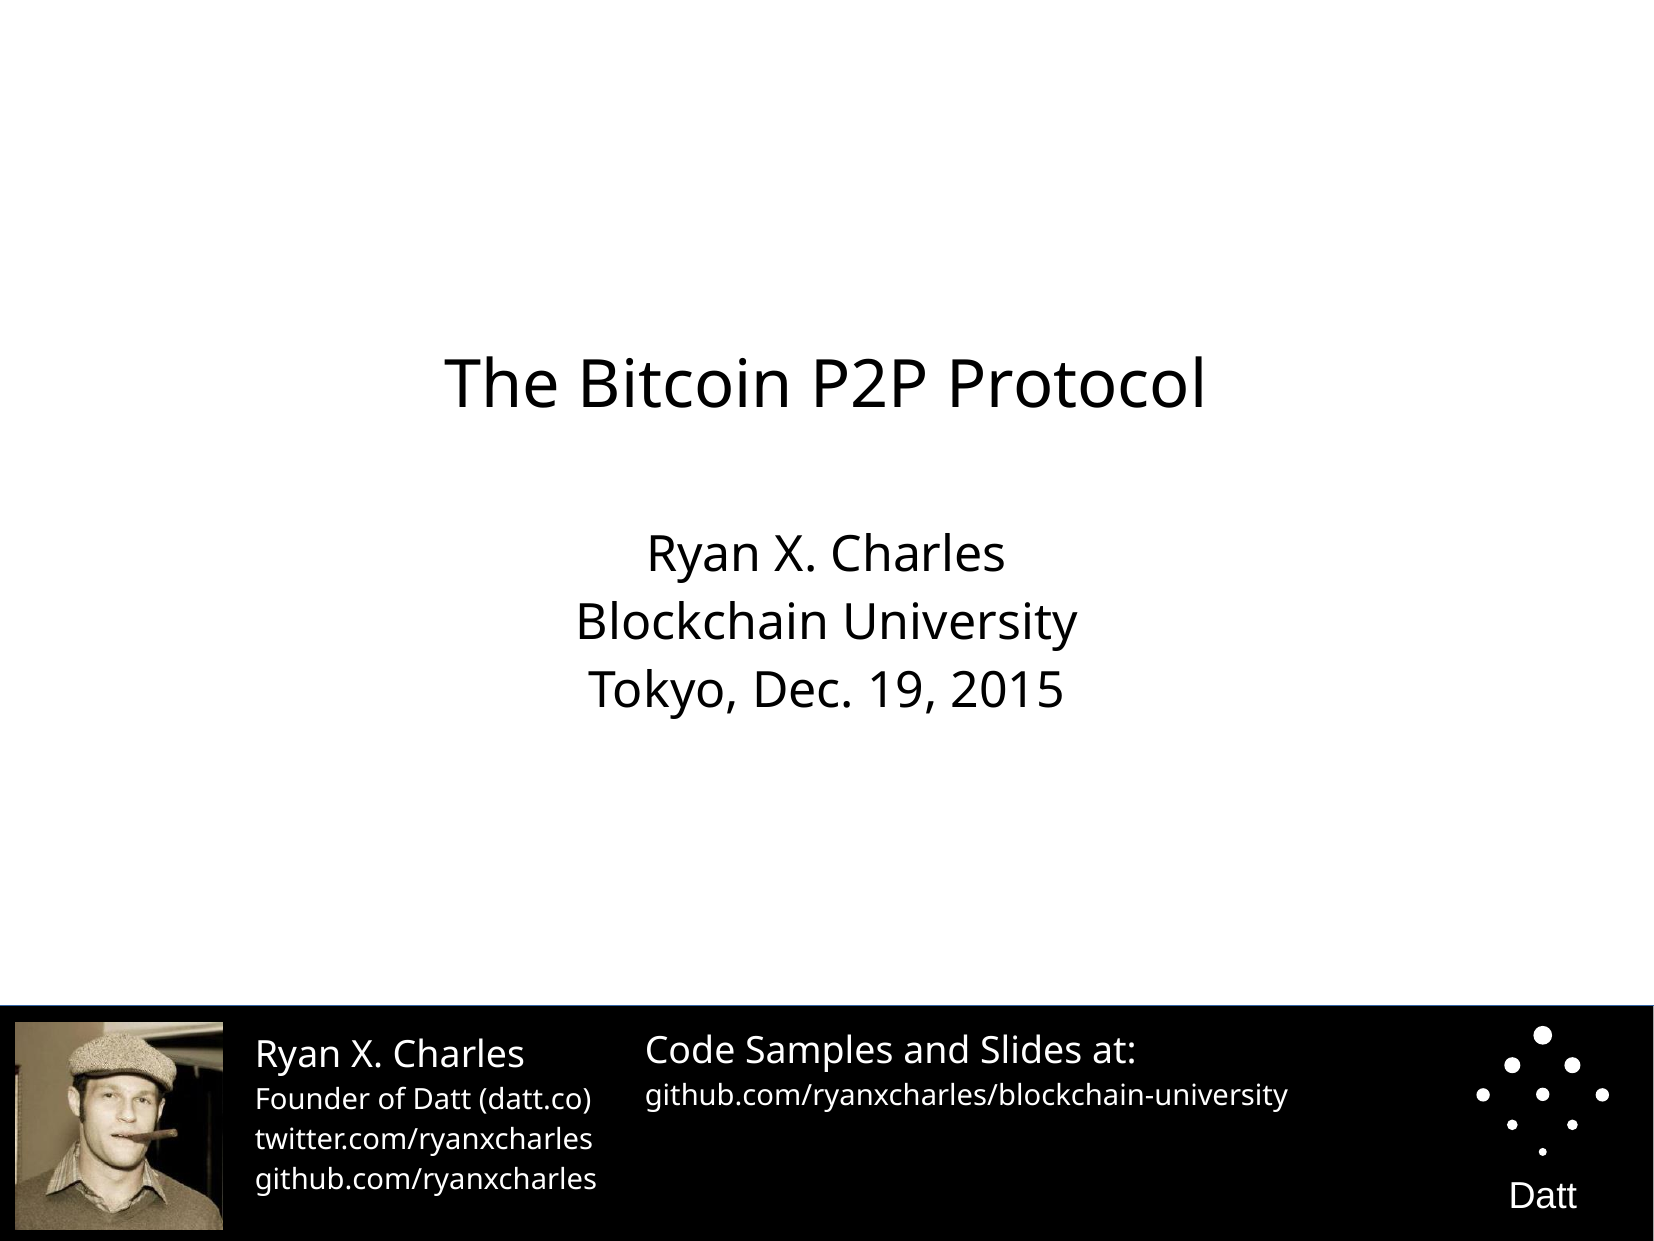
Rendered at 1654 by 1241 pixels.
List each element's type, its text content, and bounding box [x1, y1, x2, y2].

text_box [0, 1005, 1654, 1241]
text_box Ryan X. Charles Founder of Datt (datt.co) twitter.com/ryanxcharles github.com/ryanxcharles [240, 1020, 976, 1241]
picture [1475, 1023, 1611, 1159]
text_box Datt [1452, 1167, 1633, 1241]
text_box The Bitcoin P2P Protocol Ryan X. Charles Blockchain University Tokyo, Dec. 19, 2015 [82, 49, 1571, 1010]
text_box Code Samples and Slides at: github.com/ryanxcharles/blockchain-university [630, 1015, 1403, 1156]
picture [15, 1022, 223, 1231]
